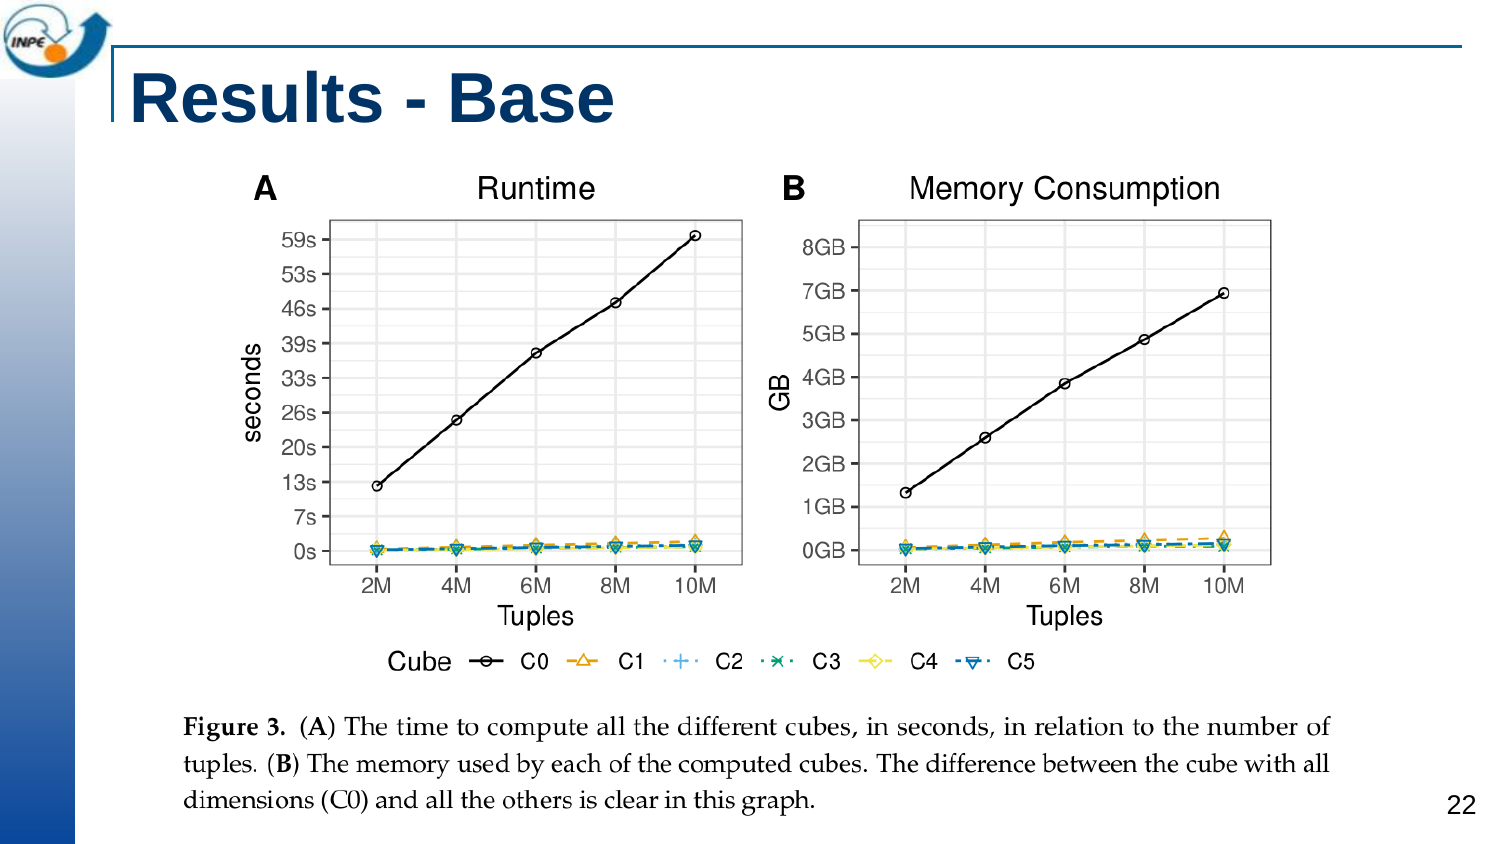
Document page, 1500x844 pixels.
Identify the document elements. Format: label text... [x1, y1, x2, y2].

picture [137, 140, 1360, 830]
slide_number <number> [1403, 779, 1494, 844]
picture [0, 0, 113, 79]
title Results - Base [112, 46, 1450, 141]
